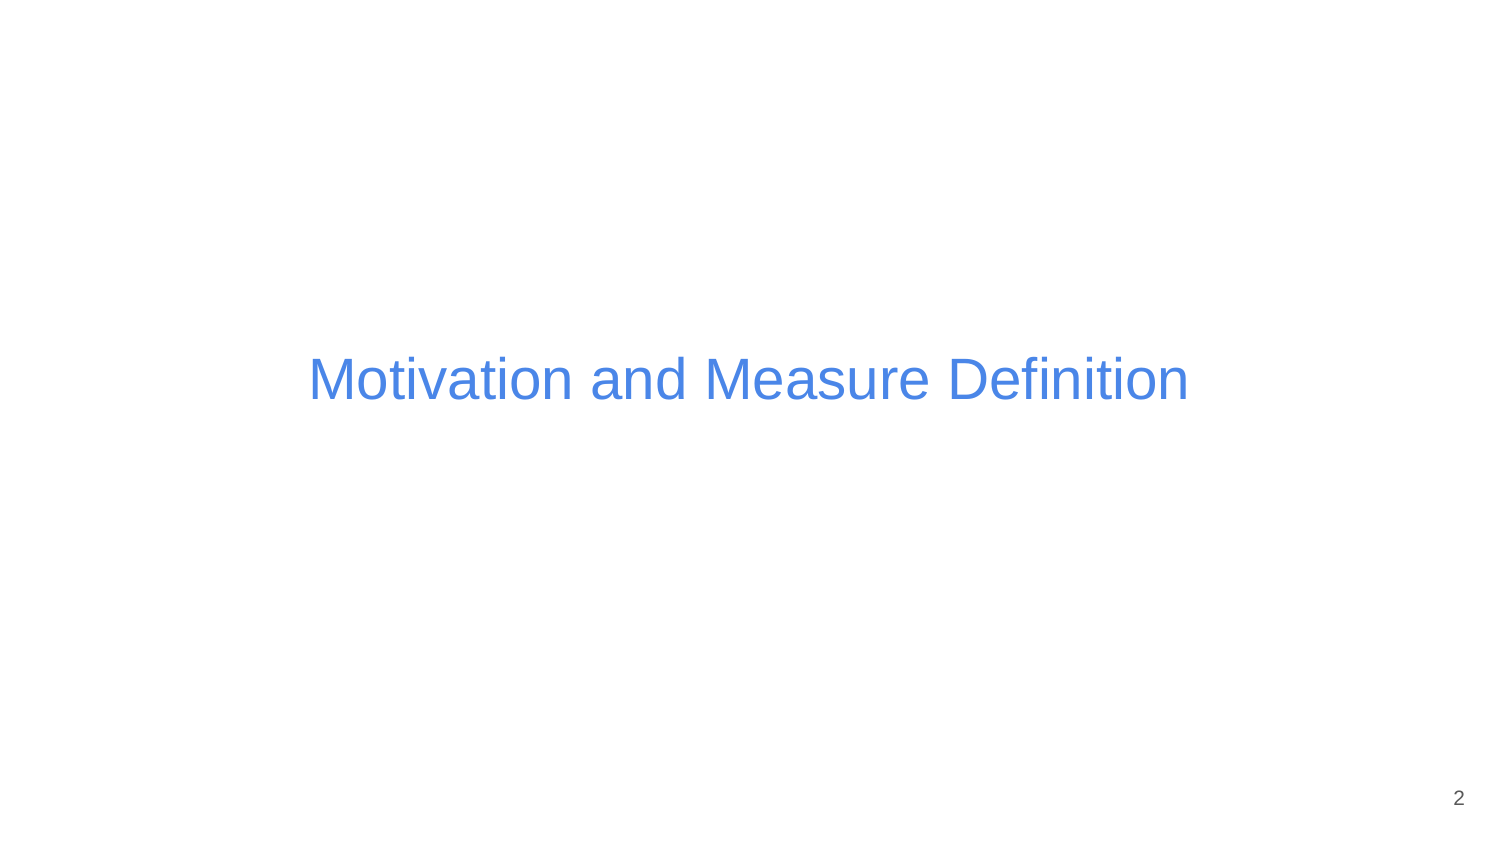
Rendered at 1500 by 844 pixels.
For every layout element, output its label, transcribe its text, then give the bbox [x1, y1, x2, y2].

slide_number 1 [1389, 764, 1480, 830]
title Motivation and Measure Definition [153, 326, 1347, 517]
